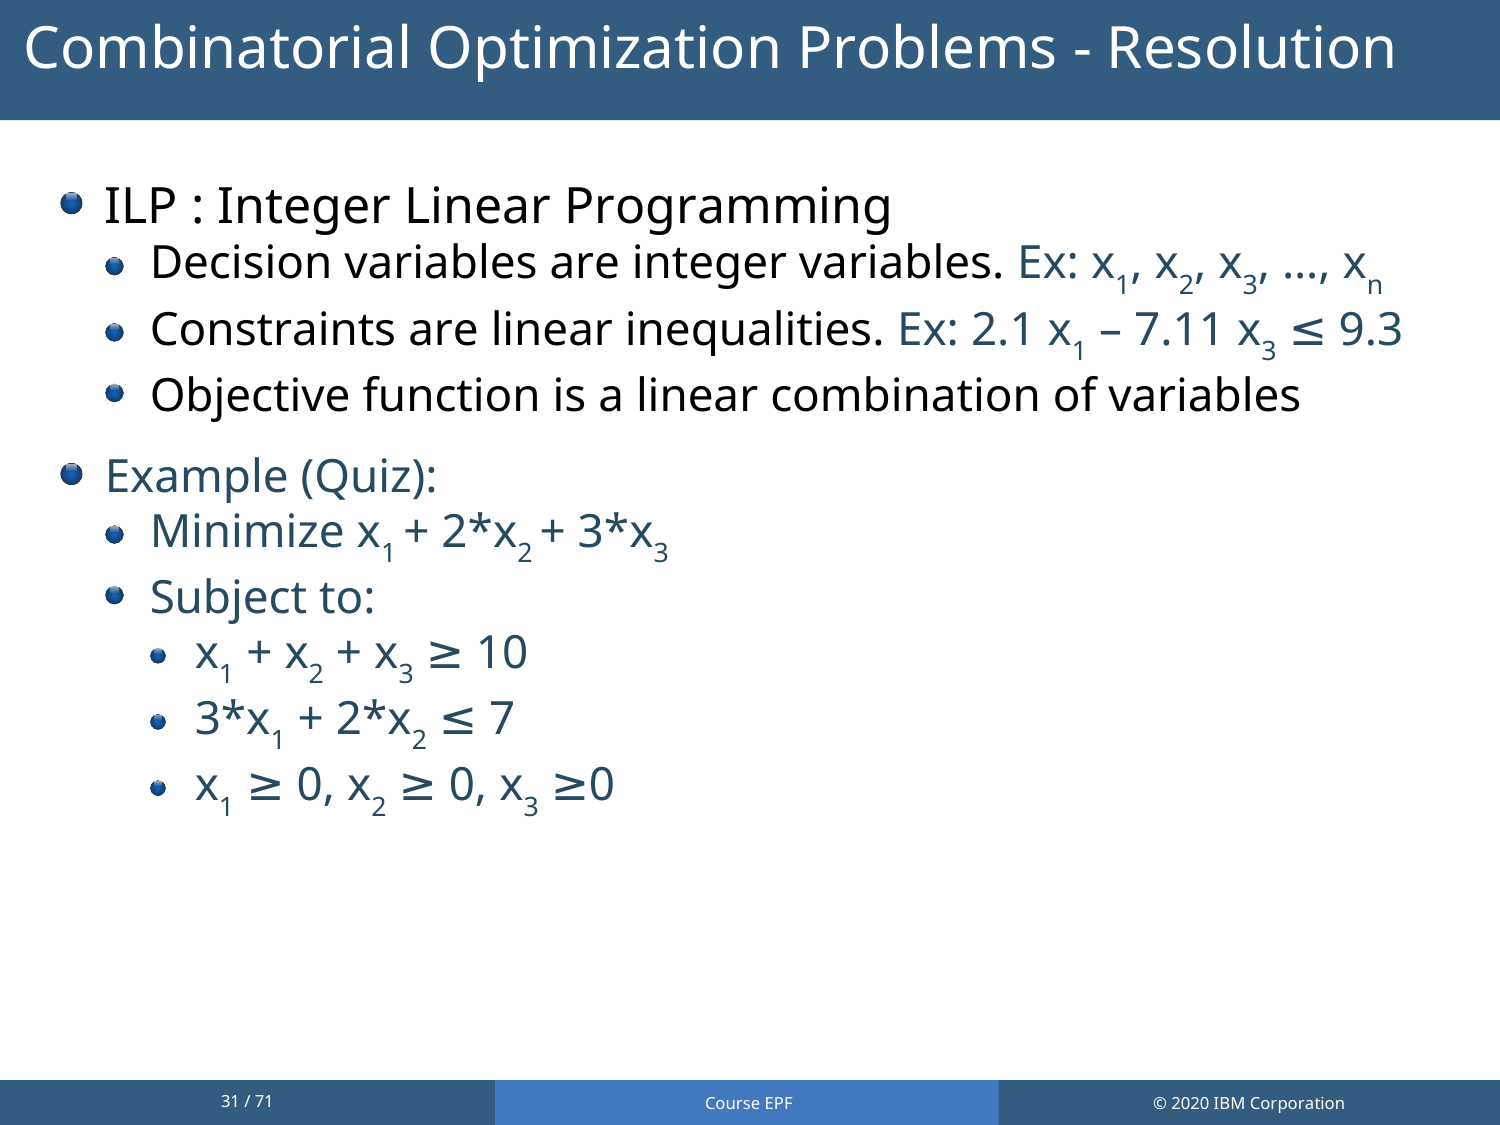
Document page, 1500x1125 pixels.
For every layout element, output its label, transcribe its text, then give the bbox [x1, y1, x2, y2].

list ILP : Integer Linear Programming Decision variables are integer variables. Ex: x1, x2, x3, …, xn Constraints are linear inequalities. Ex: 2.1 x1 – 7.11 x3 ≤ 9.3 Objective function is a linear combination of variables Example (Quiz): Minimize x1 + 2*x2 + 3*x3 Subject to: x1 + x2 + x3 ≥ 10 3*x1 + 2*x2 ≤ 7 x1 ≥ 0, x2 ≥ 0, x3 ≥0 [45, 165, 1441, 1036]
title Combinatorial Optimization Problems - Resolution [0, 0, 1500, 121]
